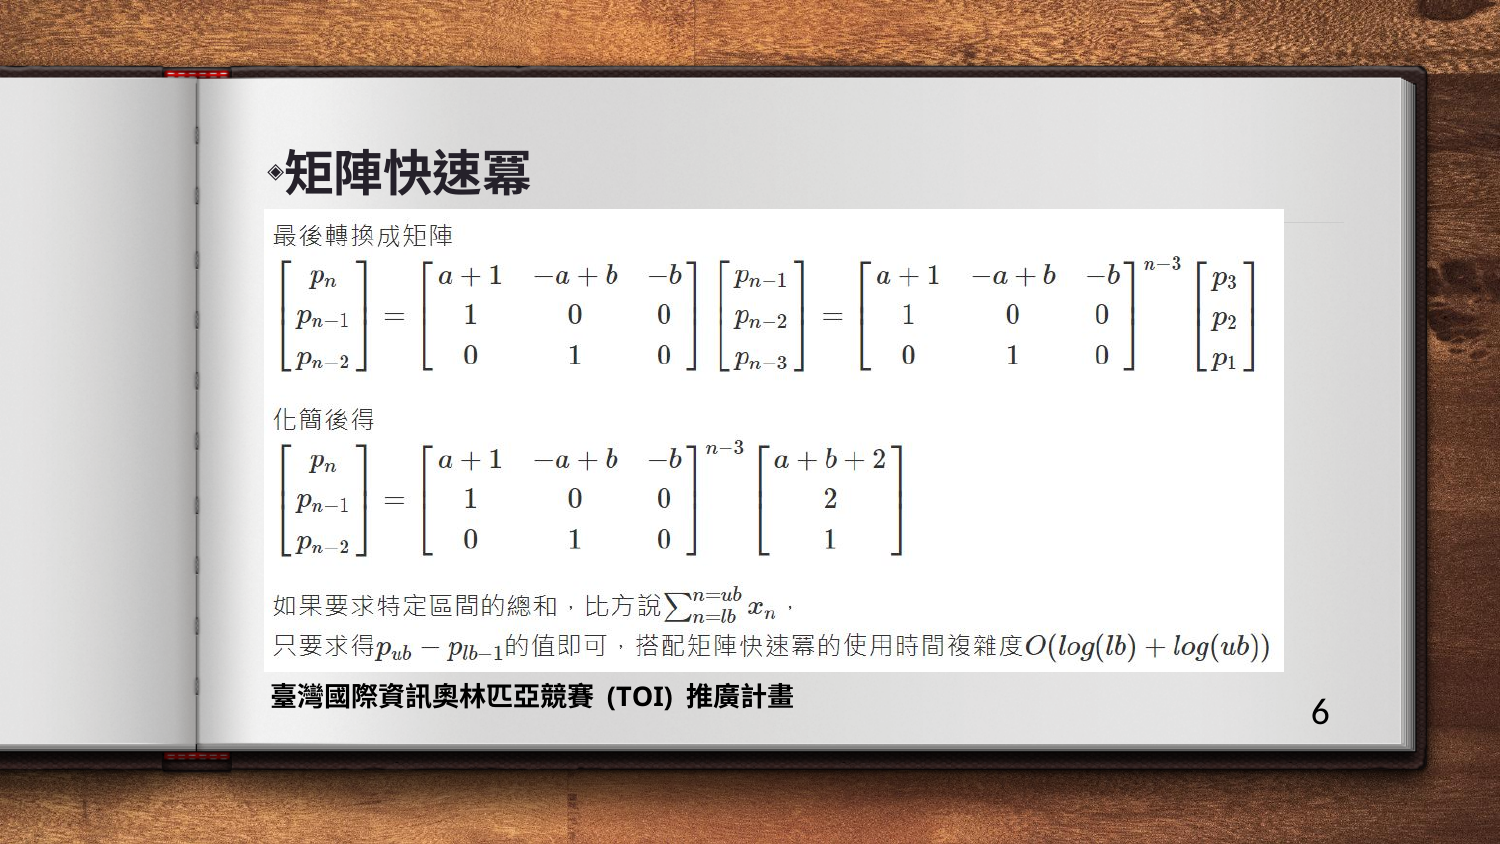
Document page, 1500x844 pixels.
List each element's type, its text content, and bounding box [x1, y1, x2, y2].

picture [264, 209, 1284, 672]
text_box 6 [1295, 672, 1386, 737]
list 矩陣快速冪 [252, 126, 746, 216]
